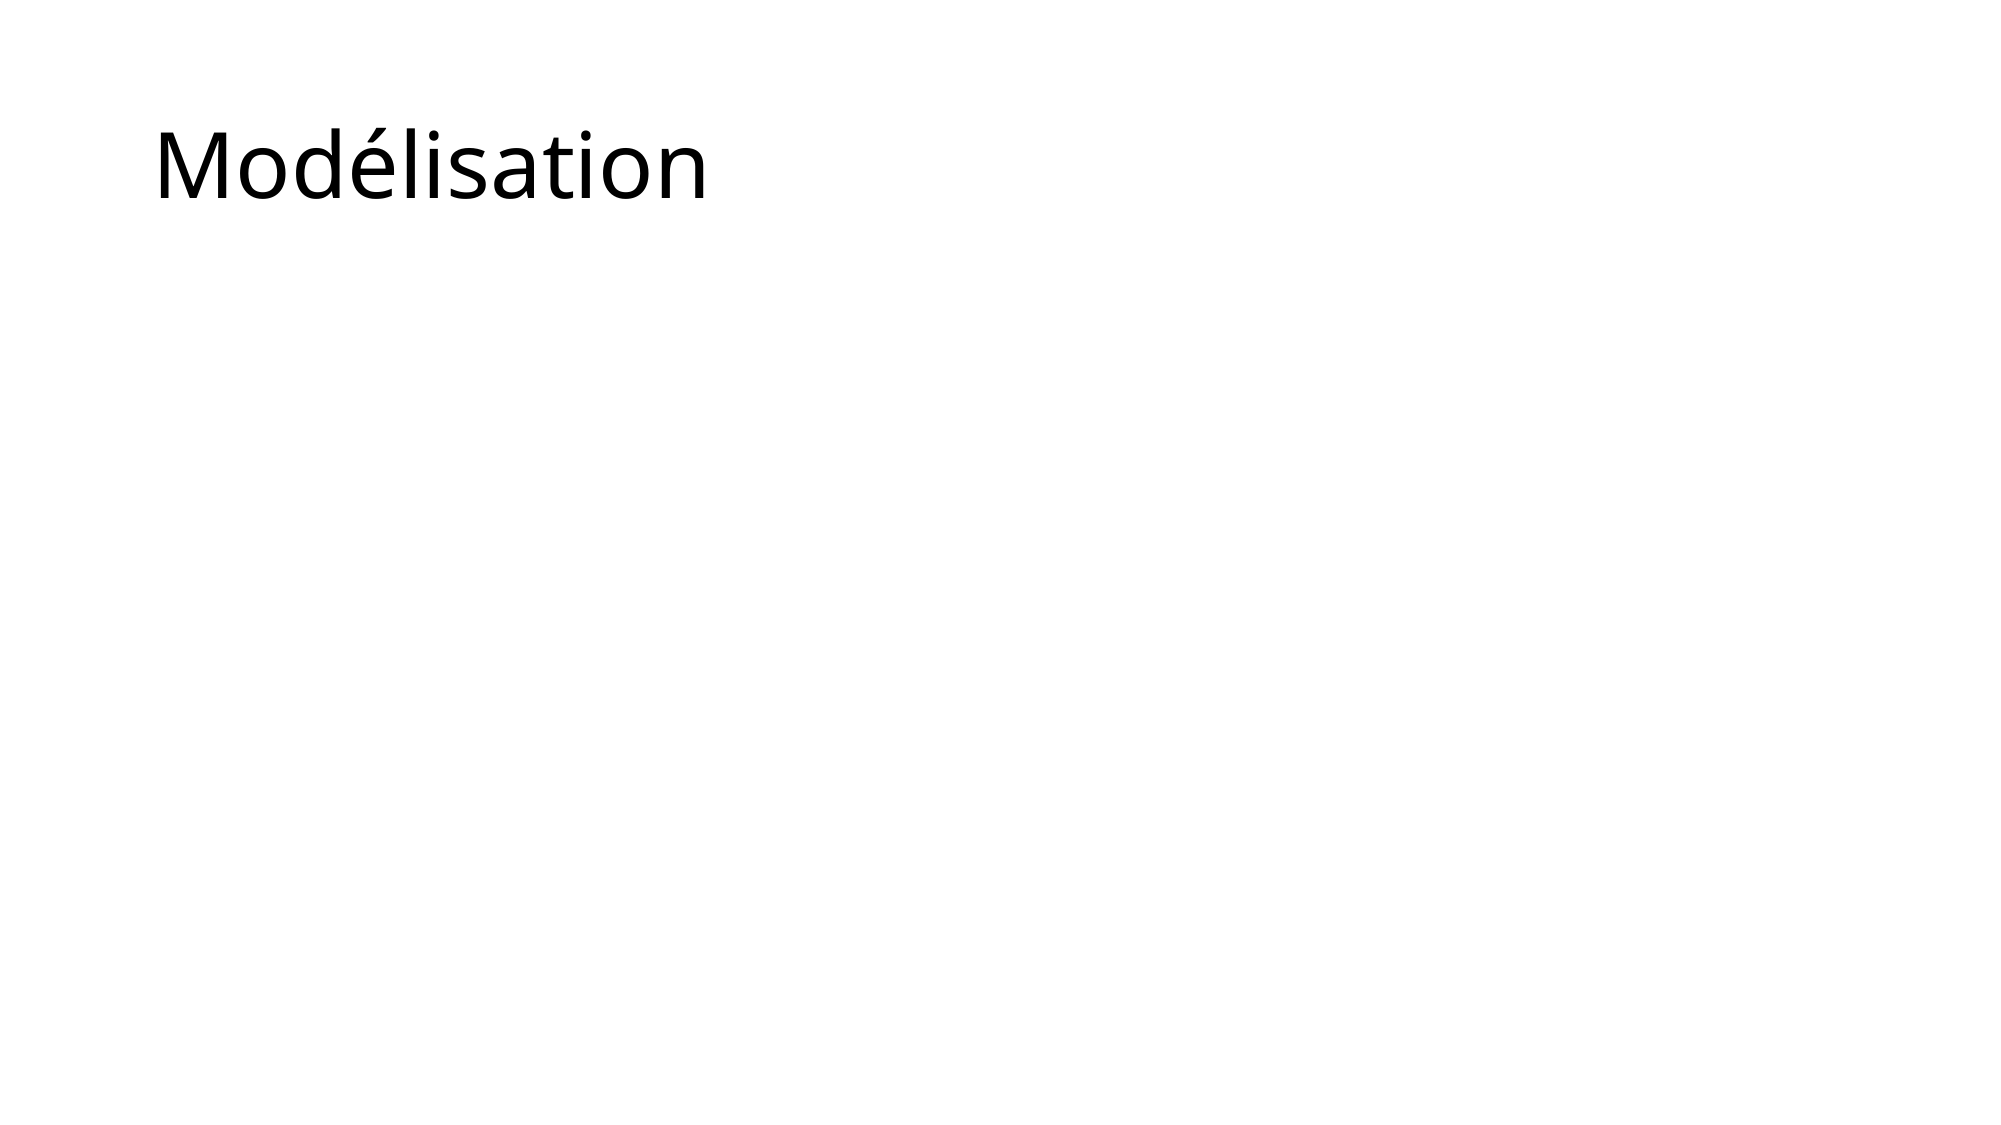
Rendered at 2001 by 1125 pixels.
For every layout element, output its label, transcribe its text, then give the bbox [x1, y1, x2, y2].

title Modélisation [137, 59, 1863, 278]
